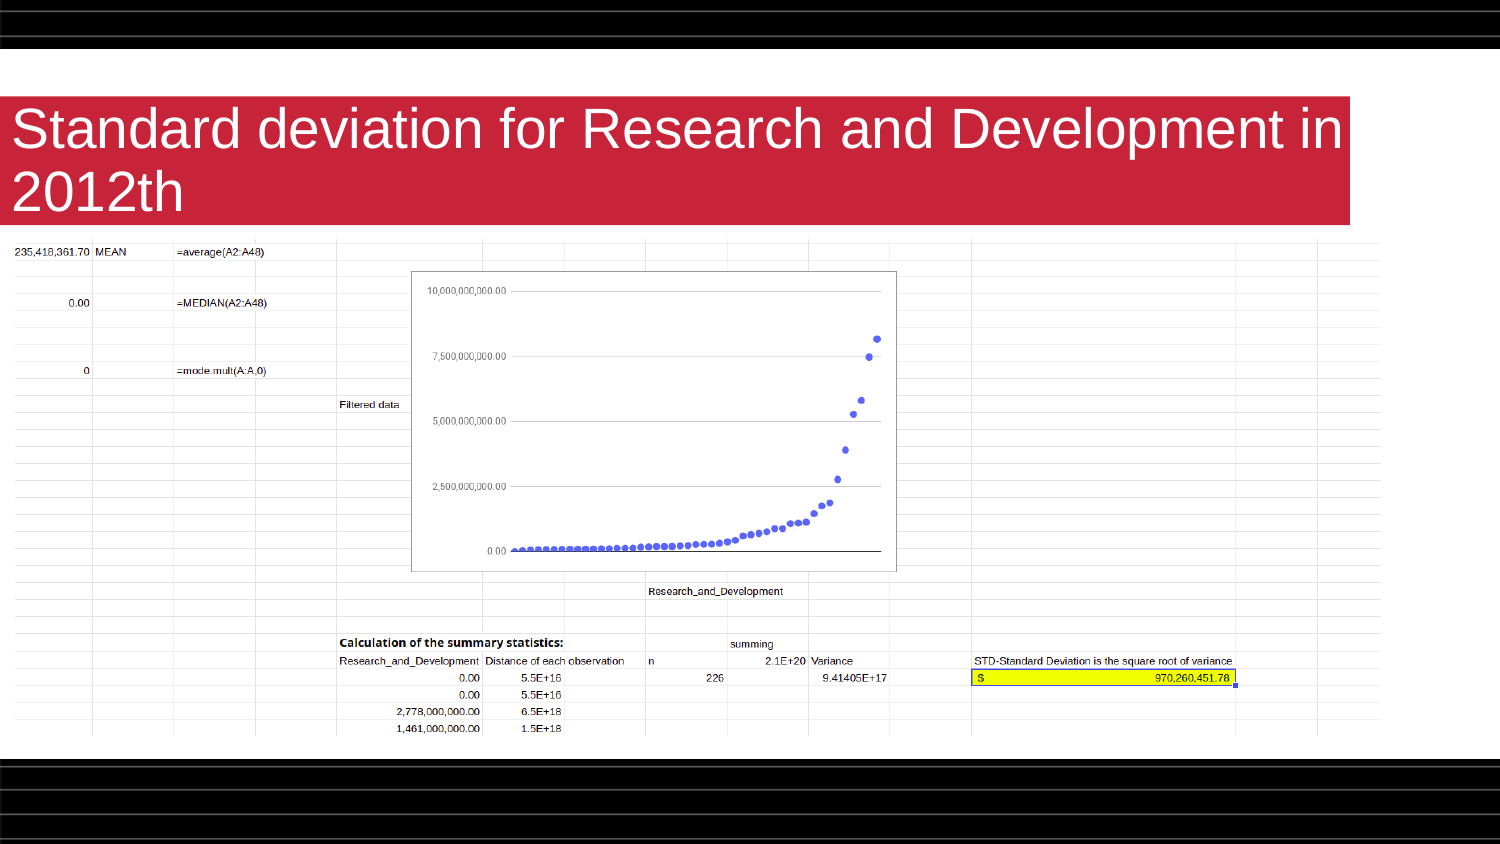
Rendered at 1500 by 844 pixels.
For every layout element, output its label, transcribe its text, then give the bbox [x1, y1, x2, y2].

picture [15, 239, 1381, 736]
picture [0, 0, 1500, 49]
title Standard deviation for Research and Development in 2012th [0, 96, 1350, 226]
picture [0, 759, 1500, 844]
